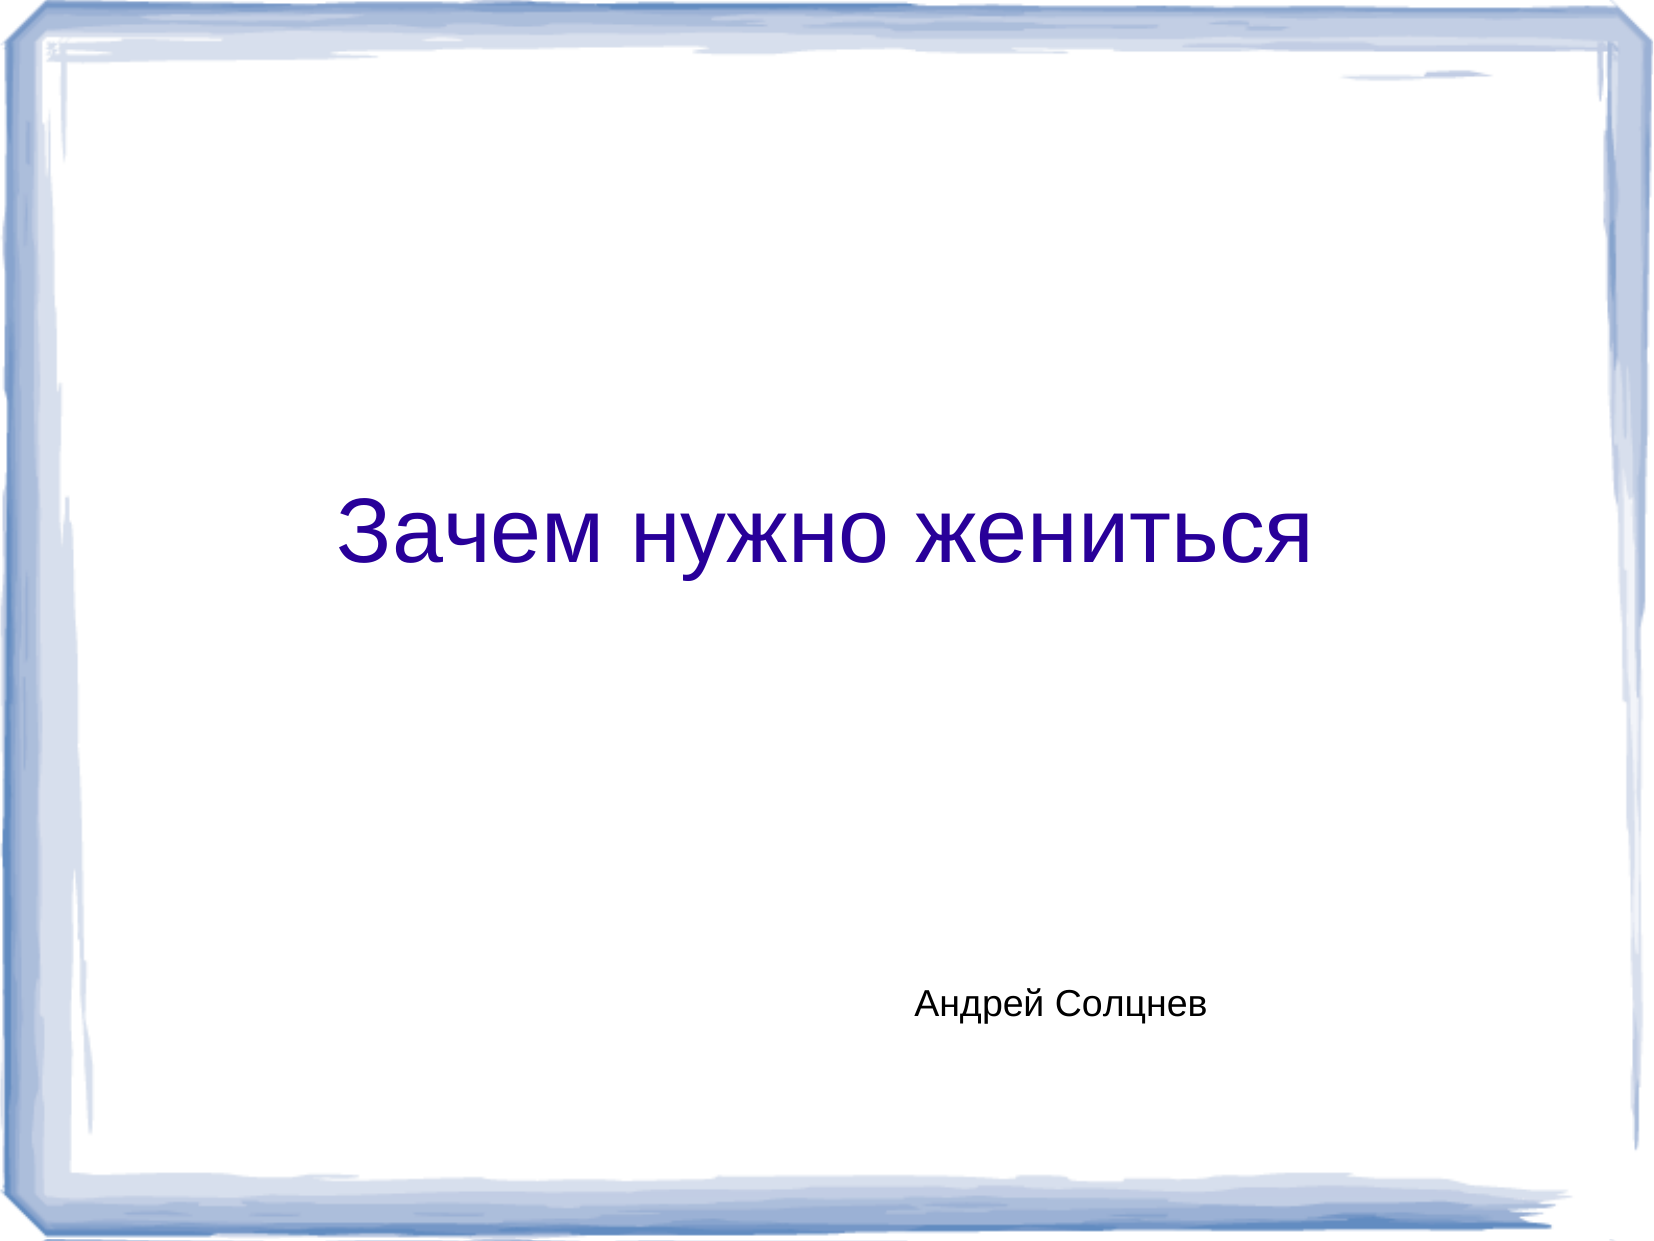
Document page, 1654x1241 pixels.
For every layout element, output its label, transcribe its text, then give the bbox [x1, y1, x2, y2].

picture [0, 0, 1654, 1241]
text_box Андрей Солцнев [899, 975, 1223, 1033]
title Зачем нужно жениться [82, 427, 1571, 635]
